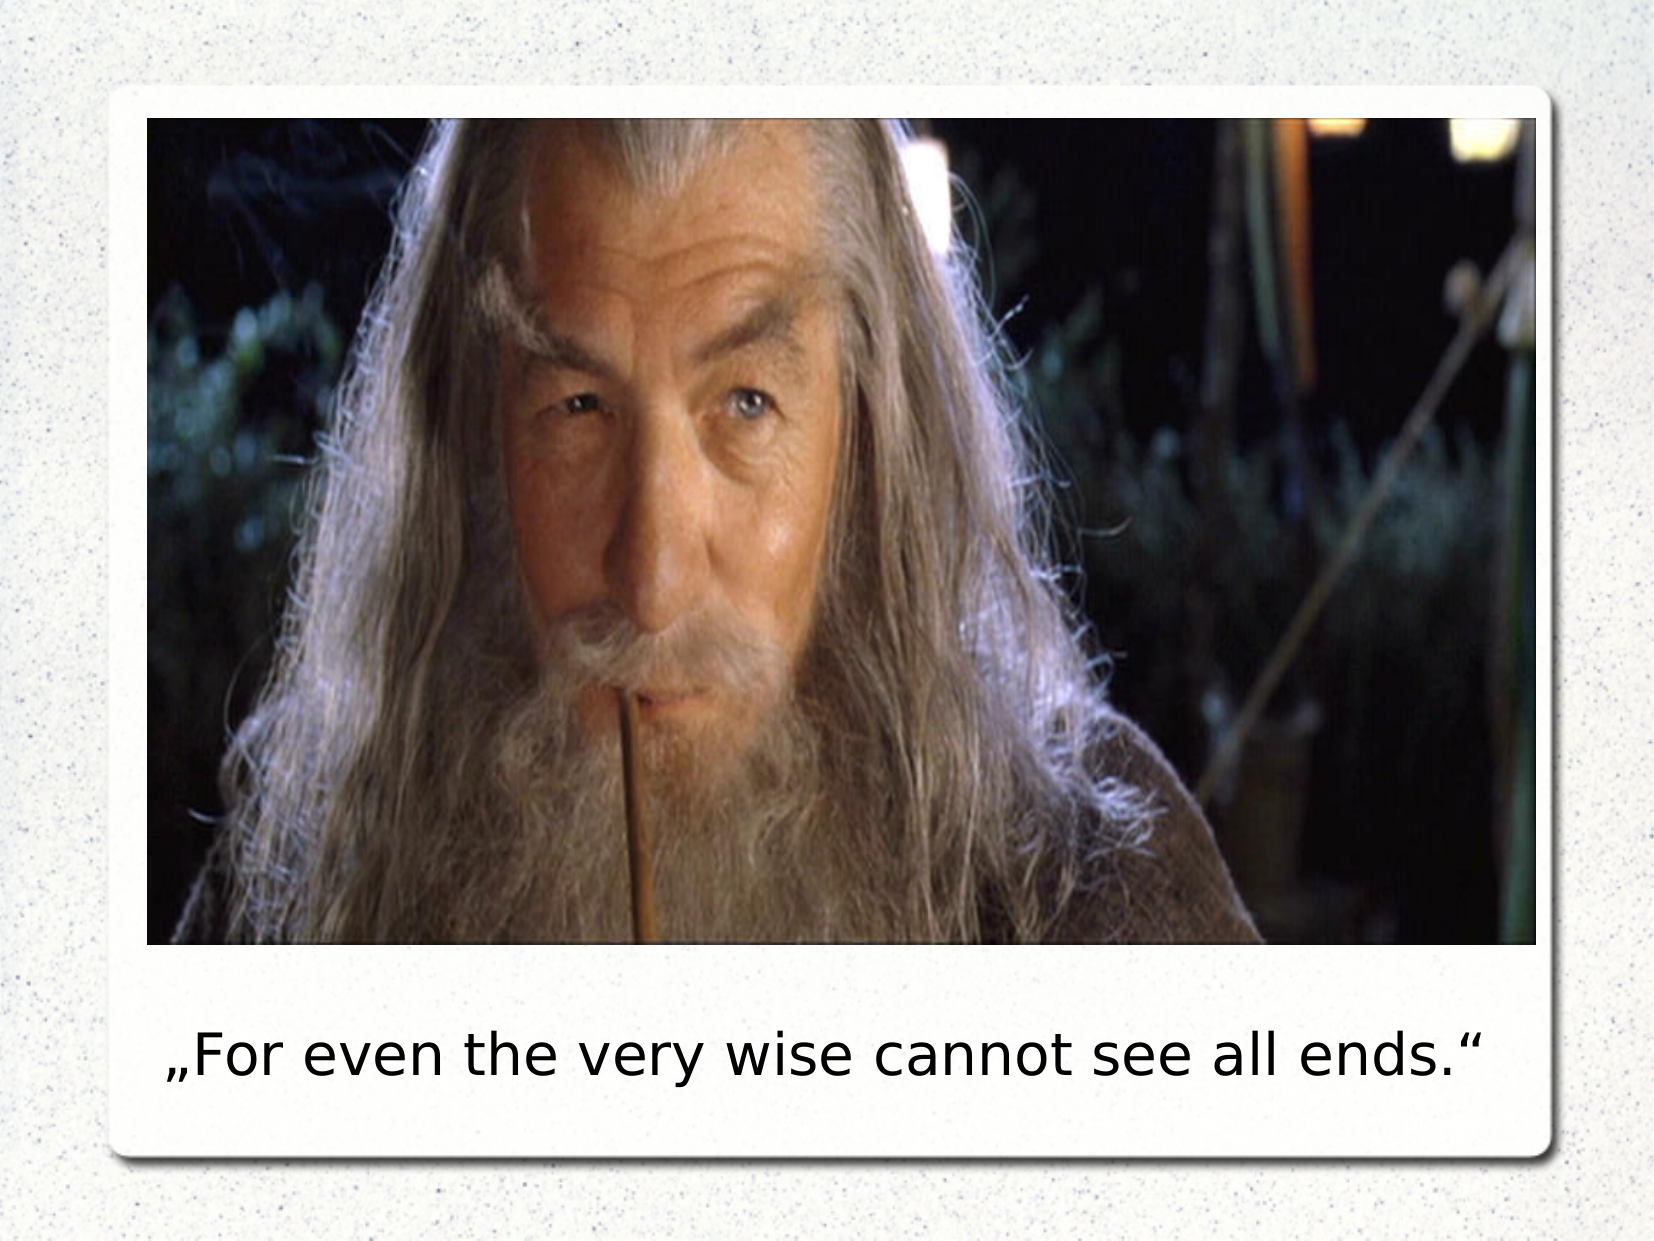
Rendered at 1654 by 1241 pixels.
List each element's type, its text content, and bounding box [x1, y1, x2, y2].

picture [0, 0, 1654, 1241]
text_box „For even the very wise cannot see all ends.“ [147, 1013, 1506, 1182]
